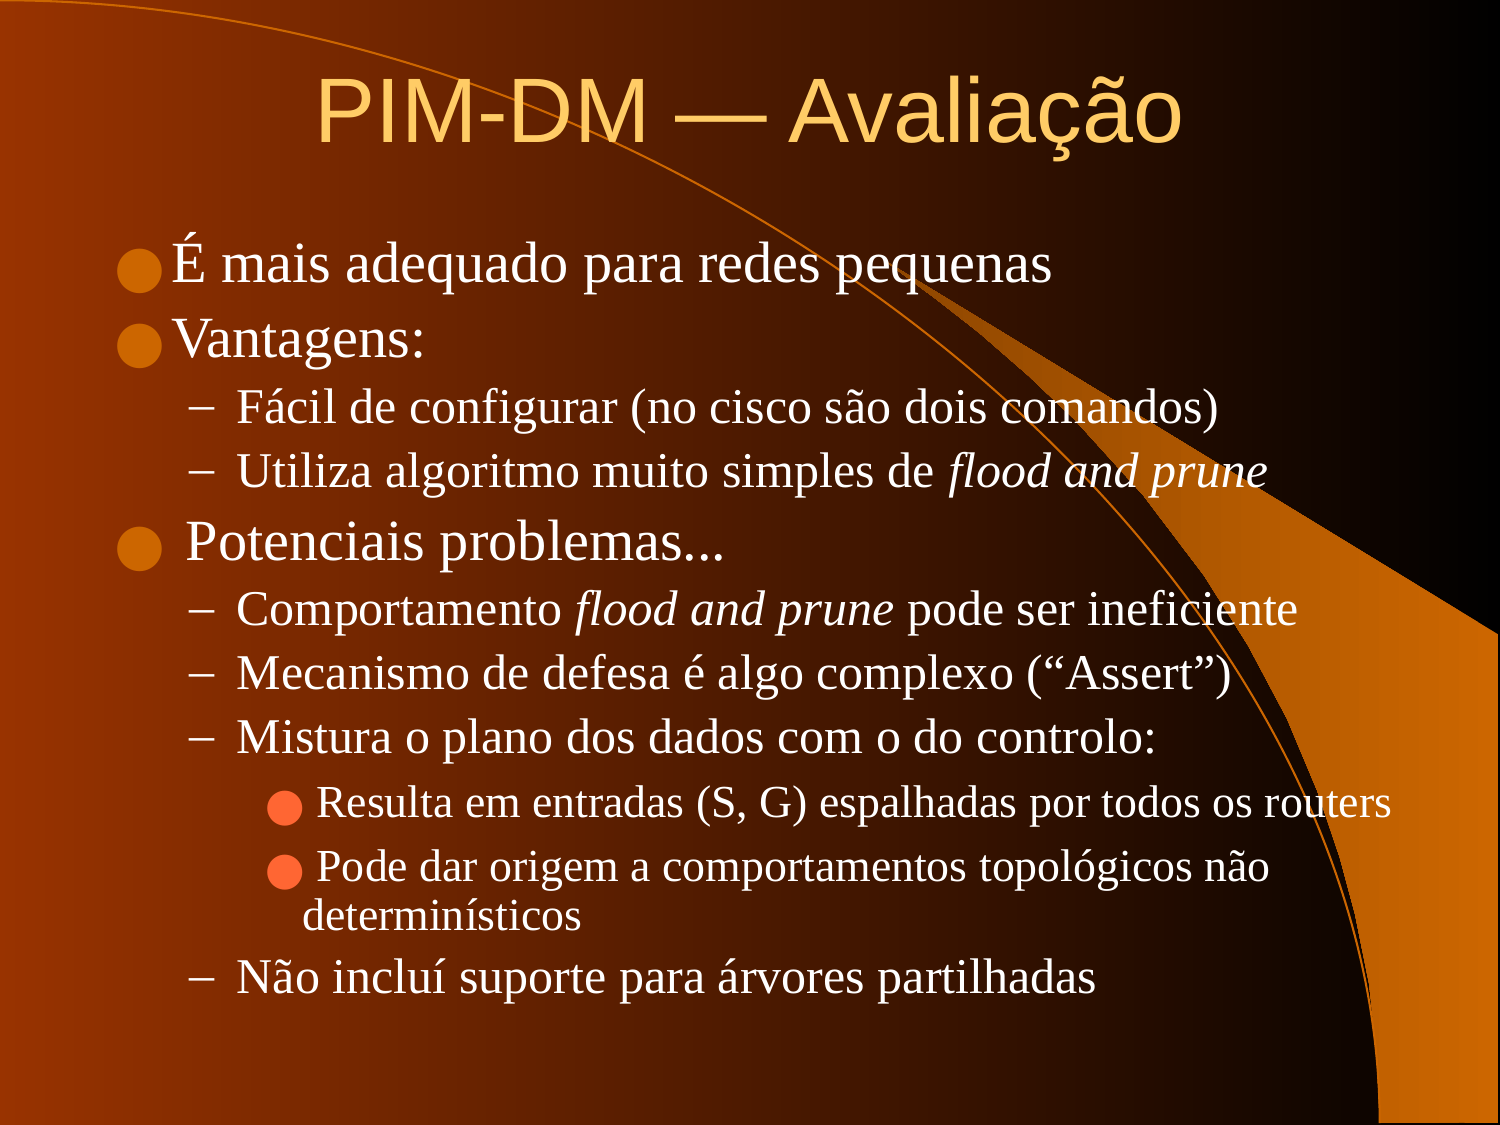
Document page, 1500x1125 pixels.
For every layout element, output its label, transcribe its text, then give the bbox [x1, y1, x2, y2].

title PIM-DM — Avaliação [24, 24, 1475, 188]
list É mais adequado para redes pequenas Vantagens: Fácil de configurar (no cisco são dois comandos) Utiliza algoritmo muito simples de flood and prune Potenciais problemas... Comportamento flood and prune pode ser ineficiente Mecanismo de defesa é algo complexo (“Assert”) Mistura o plano dos dados com o do controlo: Resulta em entradas (S, G) espalhadas por todos os routers Pode dar origem a comportamentos topológicos não determinísticos Não incluí suporte para árvores partilhadas [99, 224, 1450, 1044]
